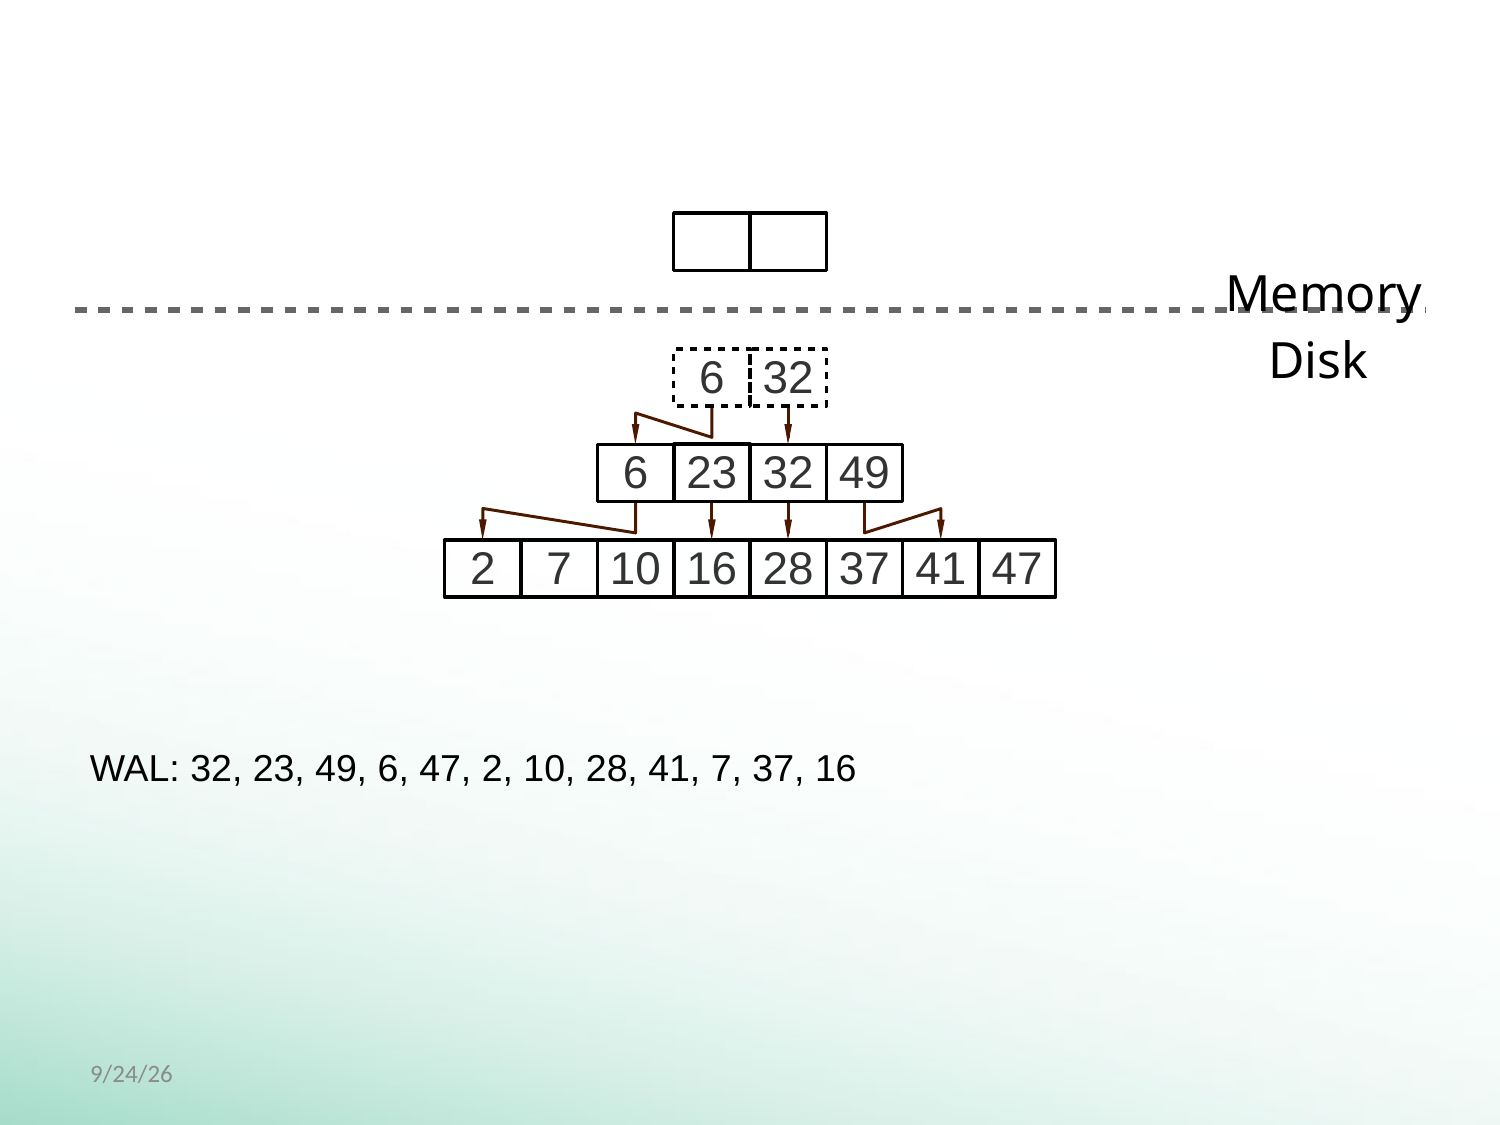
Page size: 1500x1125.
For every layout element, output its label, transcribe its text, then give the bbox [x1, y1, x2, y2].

text_box Memory [1210, 250, 1443, 327]
text_box 28 [750, 539, 826, 598]
text_box 23 [673, 444, 750, 502]
text_box 16 [673, 539, 750, 598]
text_box 6 [673, 348, 750, 407]
text_box 41 [902, 539, 979, 598]
picture [0, 0, 1500, 1125]
text_box 37 [826, 539, 902, 598]
text_box 49 [826, 444, 903, 502]
text_box 32 [750, 444, 826, 502]
text_box 32 [750, 348, 827, 407]
text_box 2 [444, 539, 520, 598]
text_box 47 [979, 539, 1056, 598]
text_box Disk [1253, 317, 1392, 394]
text_box 6 [597, 444, 673, 502]
text_box 10 [597, 539, 673, 598]
text_box 7 [520, 539, 597, 598]
text_box WAL: 32, 23, 49, 6, 47, 2, 10, 28, 41, 7, 37, 16 [75, 740, 1361, 797]
